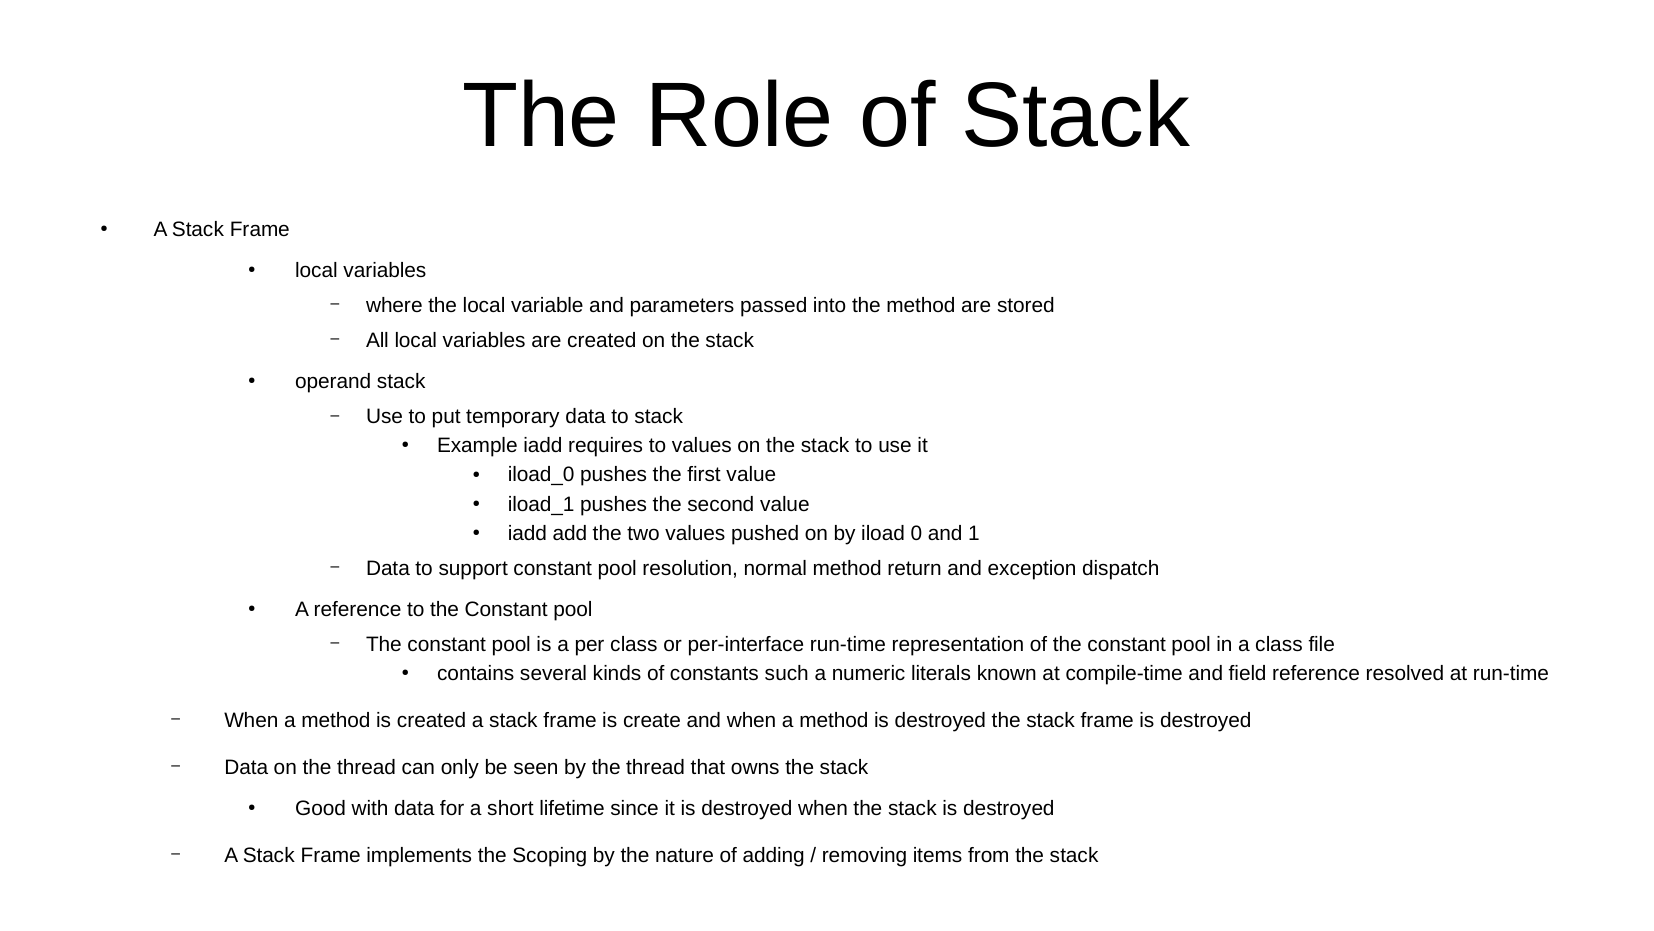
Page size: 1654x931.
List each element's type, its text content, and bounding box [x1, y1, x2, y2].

title The Role of Stack [82, 37, 1571, 193]
list A Stack Frame local variables where the local variable and parameters passed into the method are stored All local variables are created on the stack operand stack Use to put temporary data to stack Example iadd requires to values on the stack to use it iload_0 pushes the first value iload_1 pushes the second value iadd add the two values pushed on by iload 0 and 1 Data to support constant pool resolution, normal method return and exception dispatch A reference to the Constant pool The constant pool is a per class or per-interface run-time representation of the constant pool in a class file contains several kinds of constants such a numeric literals known at compile-time and field reference resolved at run-time When a method is created a stack frame is create and when a method is destroyed the stack frame is destroyed Data on the thread can only be seen by the thread that owns the stack Good with data for a short lifetime since it is destroyed when the stack is destroyed A Stack Frame implements the Scoping by the nature of adding / removing items from the stack [82, 217, 1571, 901]
